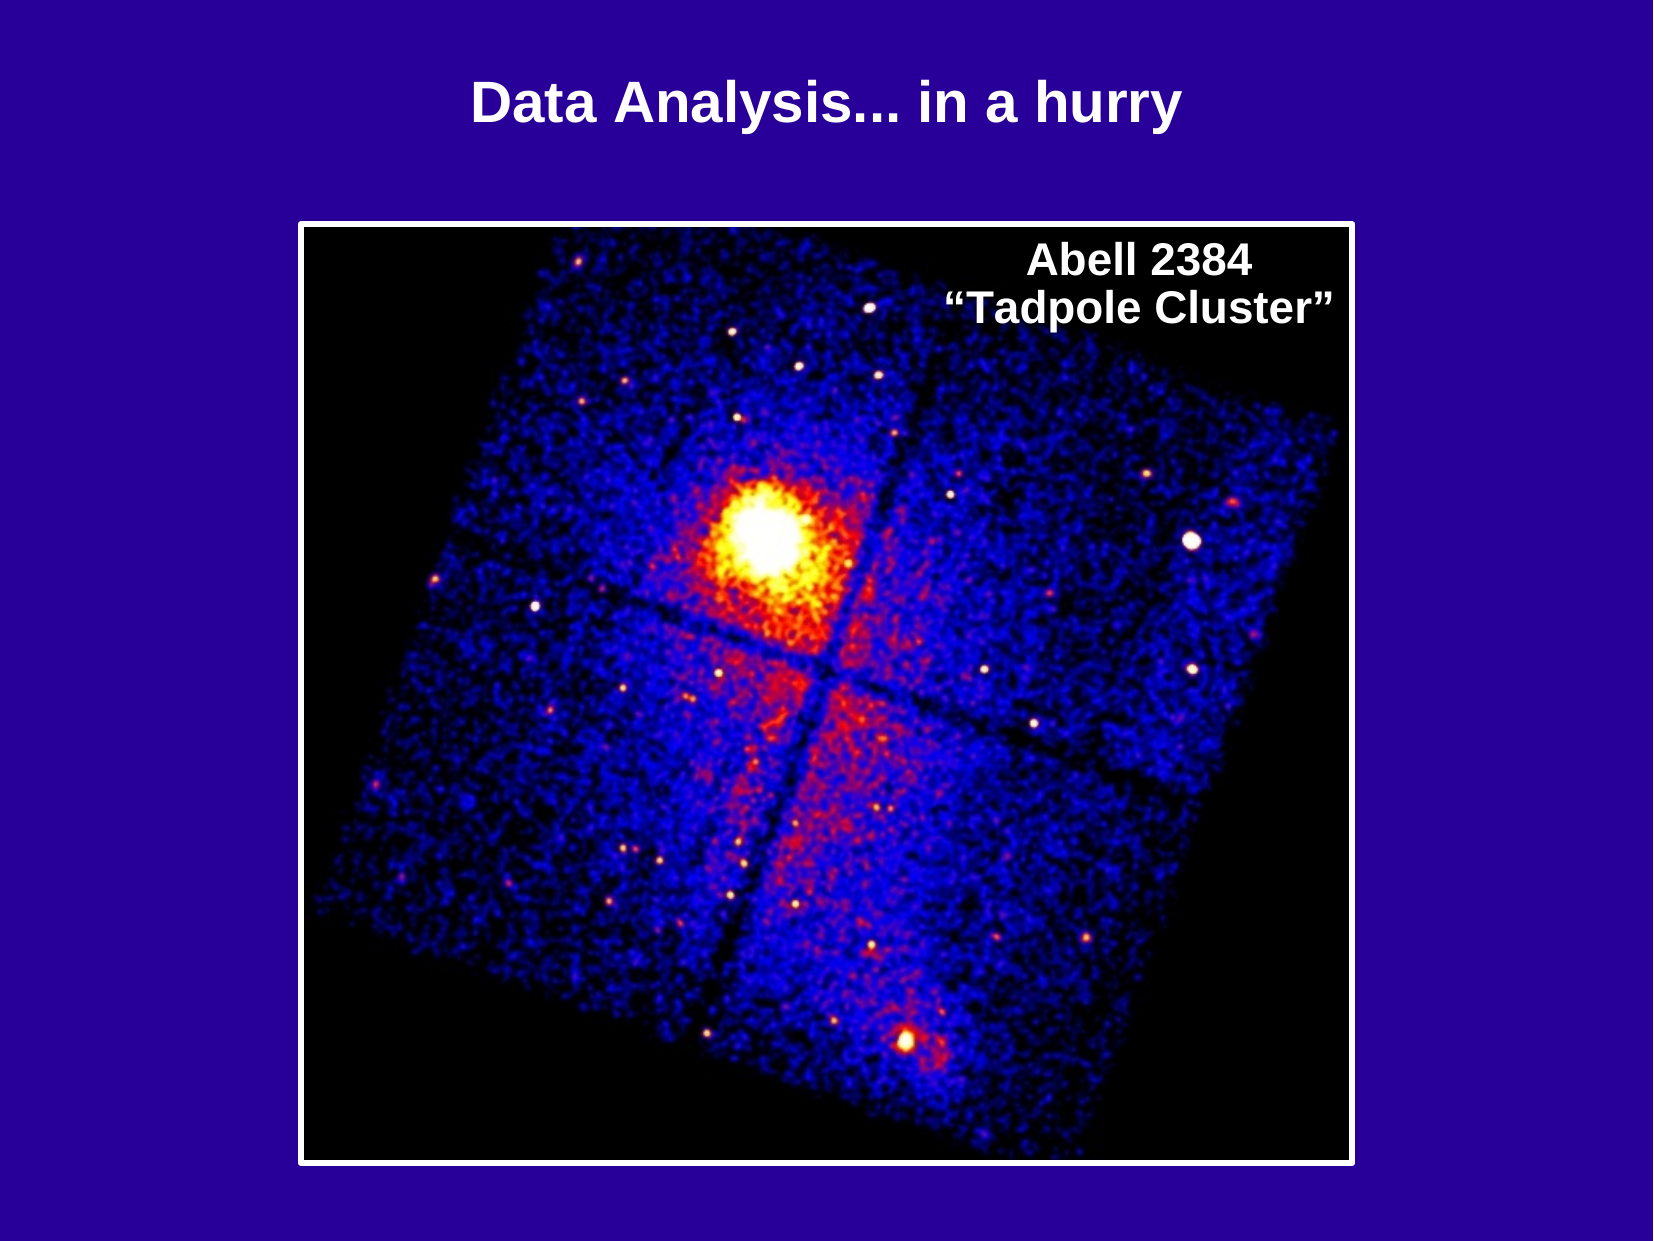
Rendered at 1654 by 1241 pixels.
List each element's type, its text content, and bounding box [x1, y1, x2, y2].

text_box Abell 2384 “Tadpole Cluster” [929, 227, 1350, 351]
picture [303, 227, 1350, 1160]
text_box Data Analysis... in a hurry [452, 64, 1201, 151]
